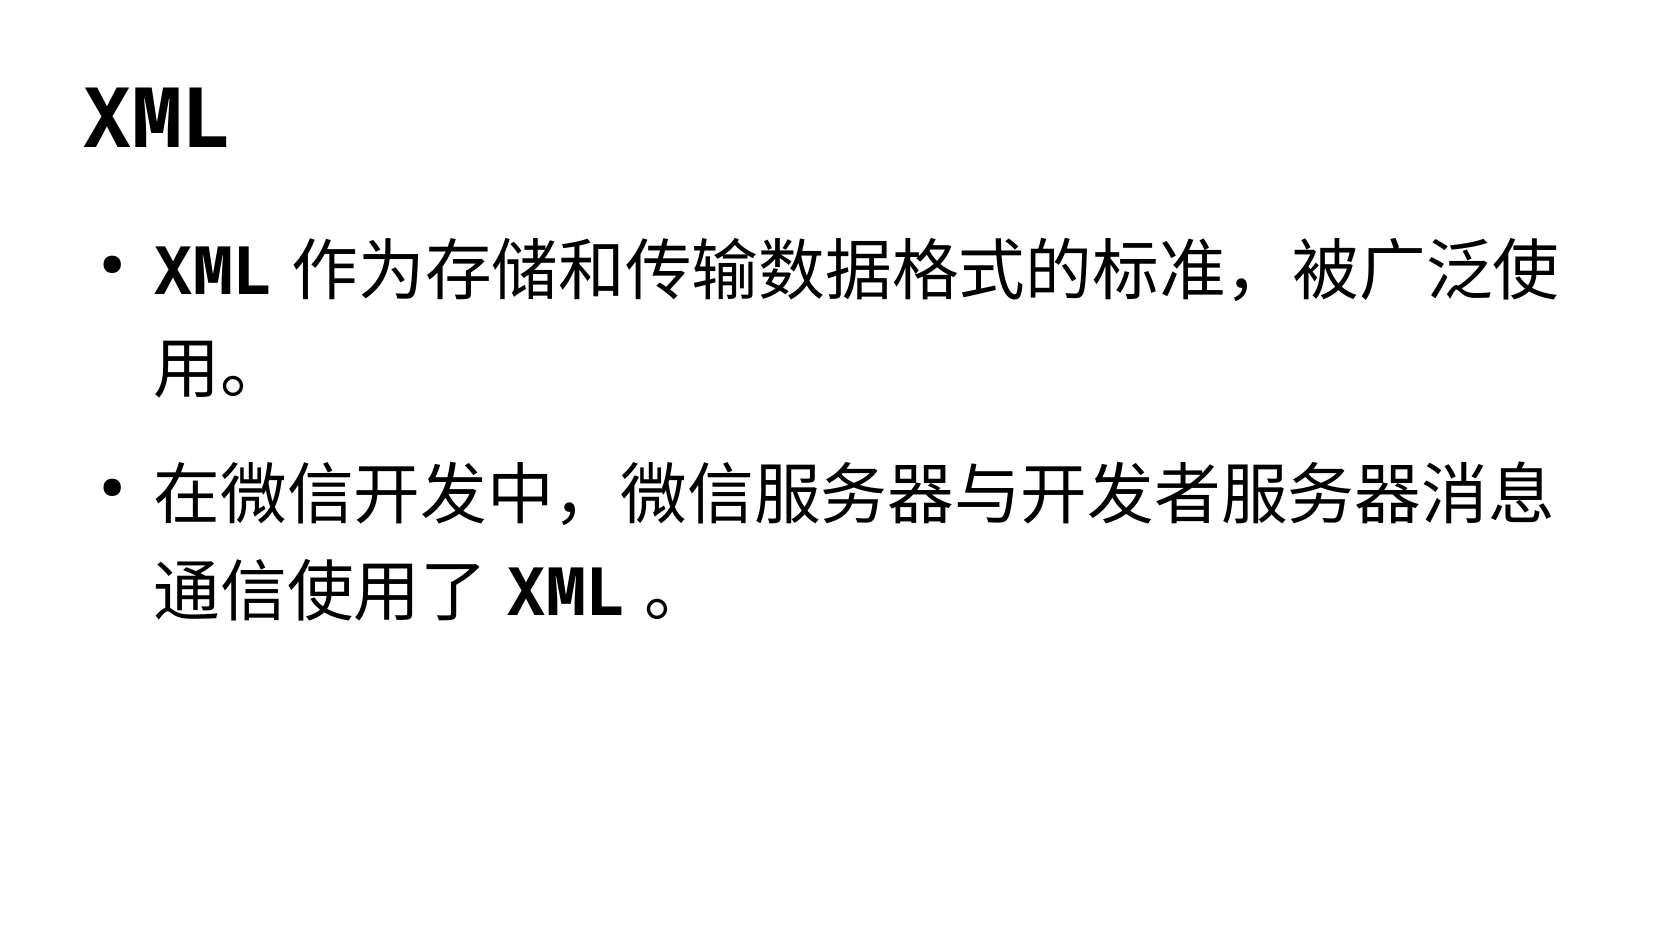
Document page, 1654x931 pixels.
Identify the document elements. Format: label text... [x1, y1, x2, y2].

title XML [82, 37, 1571, 193]
list XML作为存储和传输数据格式的标准，被广泛使用。 在微信开发中，微信服务器与开发者服务器消息通信使用了XML。 [82, 217, 1571, 848]
